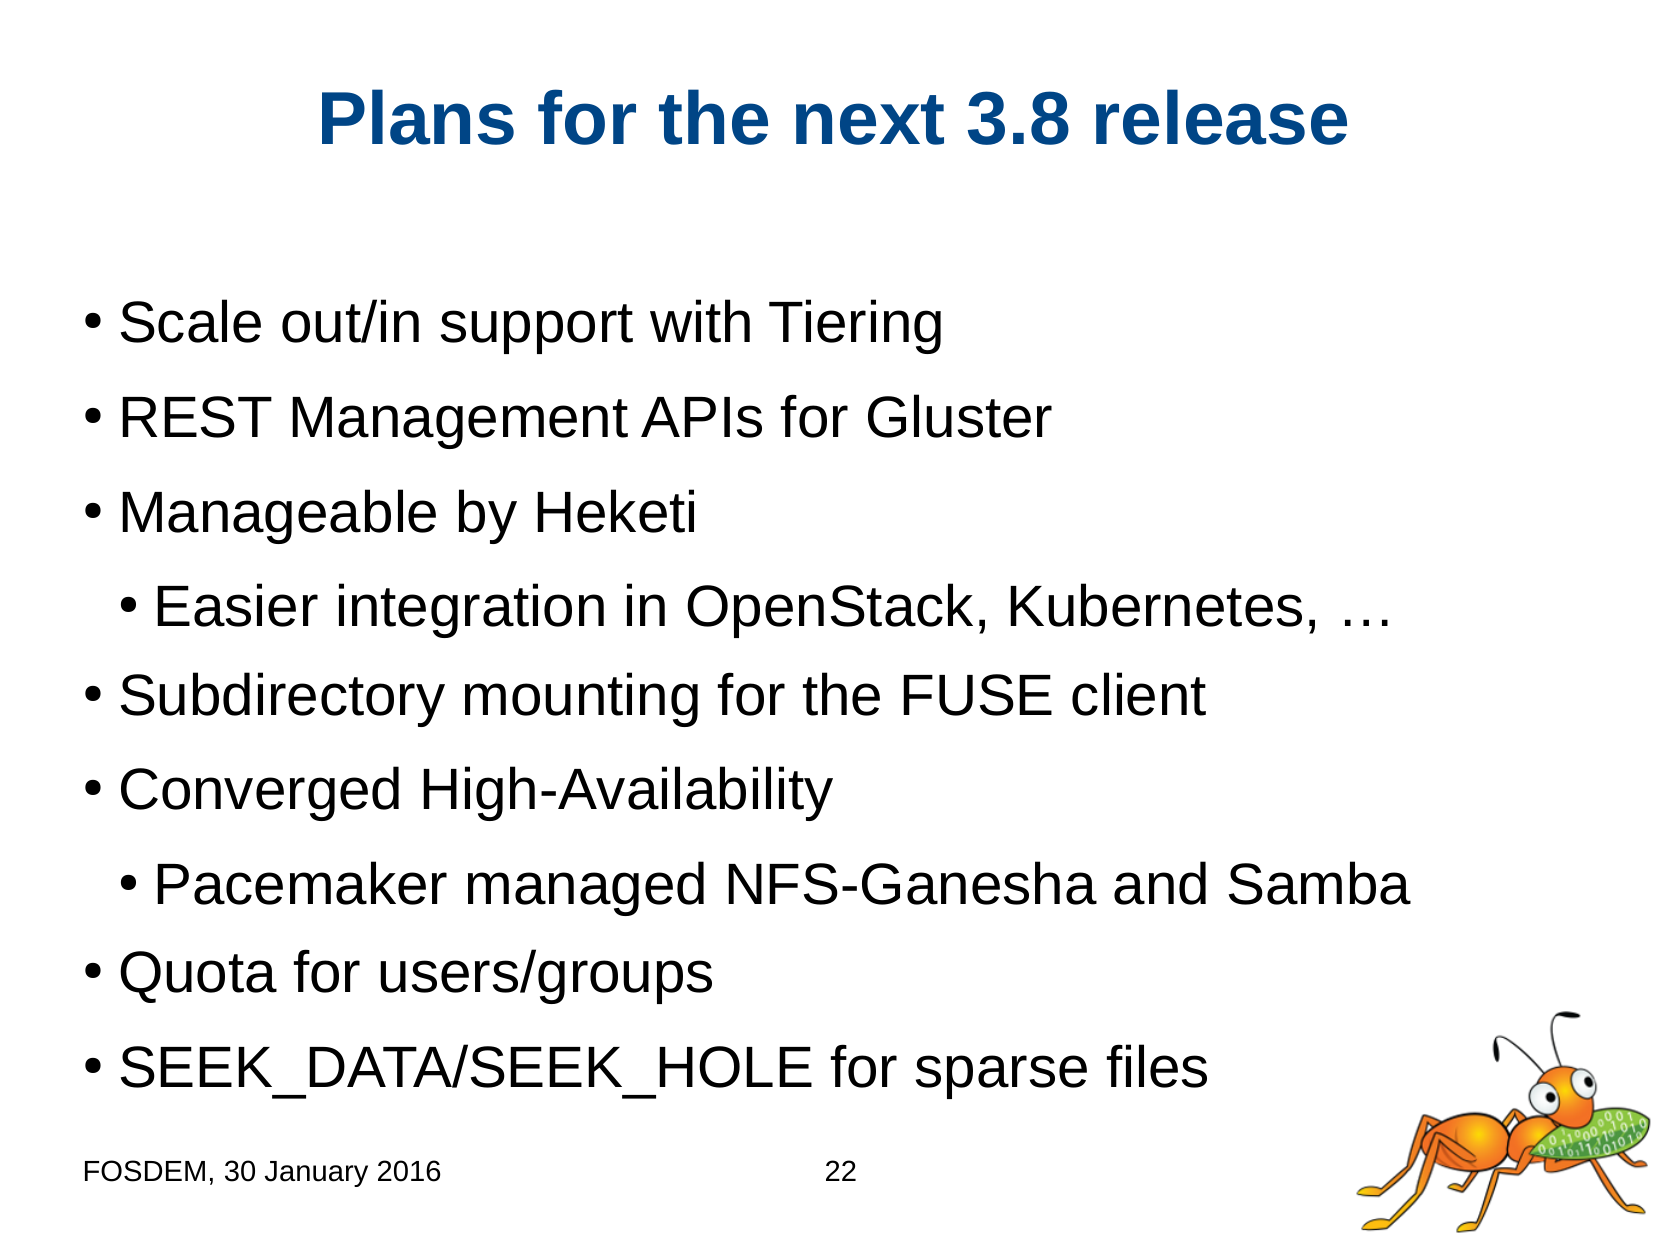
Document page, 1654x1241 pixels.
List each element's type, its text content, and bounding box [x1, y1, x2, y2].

title Plans for the next 3.8 release [90, 15, 1579, 223]
picture [1353, 1009, 1654, 1235]
list Scale out/in support with Tiering REST Management APIs for Gluster Manageable by Heketi Easier integration in OpenStack, Kubernetes, … Subdirectory mounting for the FUSE client Converged High-Availability Pacemaker managed NFS-Ganesha and Samba Quota for users/groups SEEK_DATA/SEEK_HOLE for sparse files [82, 290, 1571, 1010]
